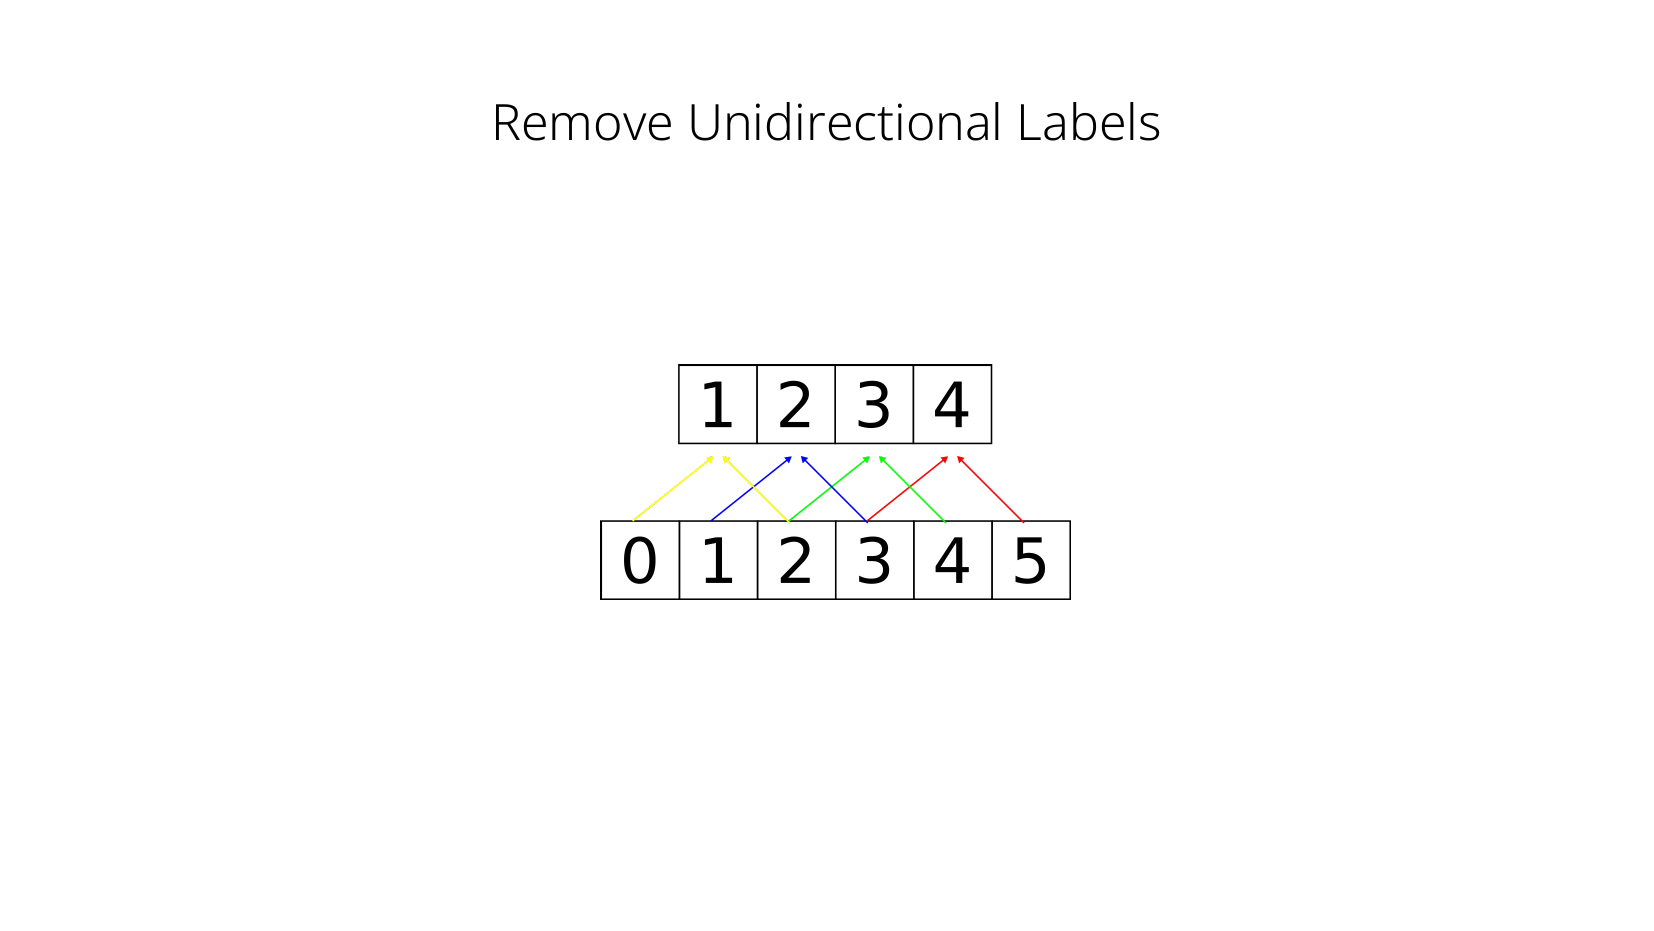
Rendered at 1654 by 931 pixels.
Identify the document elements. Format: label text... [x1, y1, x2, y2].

text_box Remove Unidirectional Labels [358, 86, 1295, 273]
picture [600, 364, 1071, 601]
